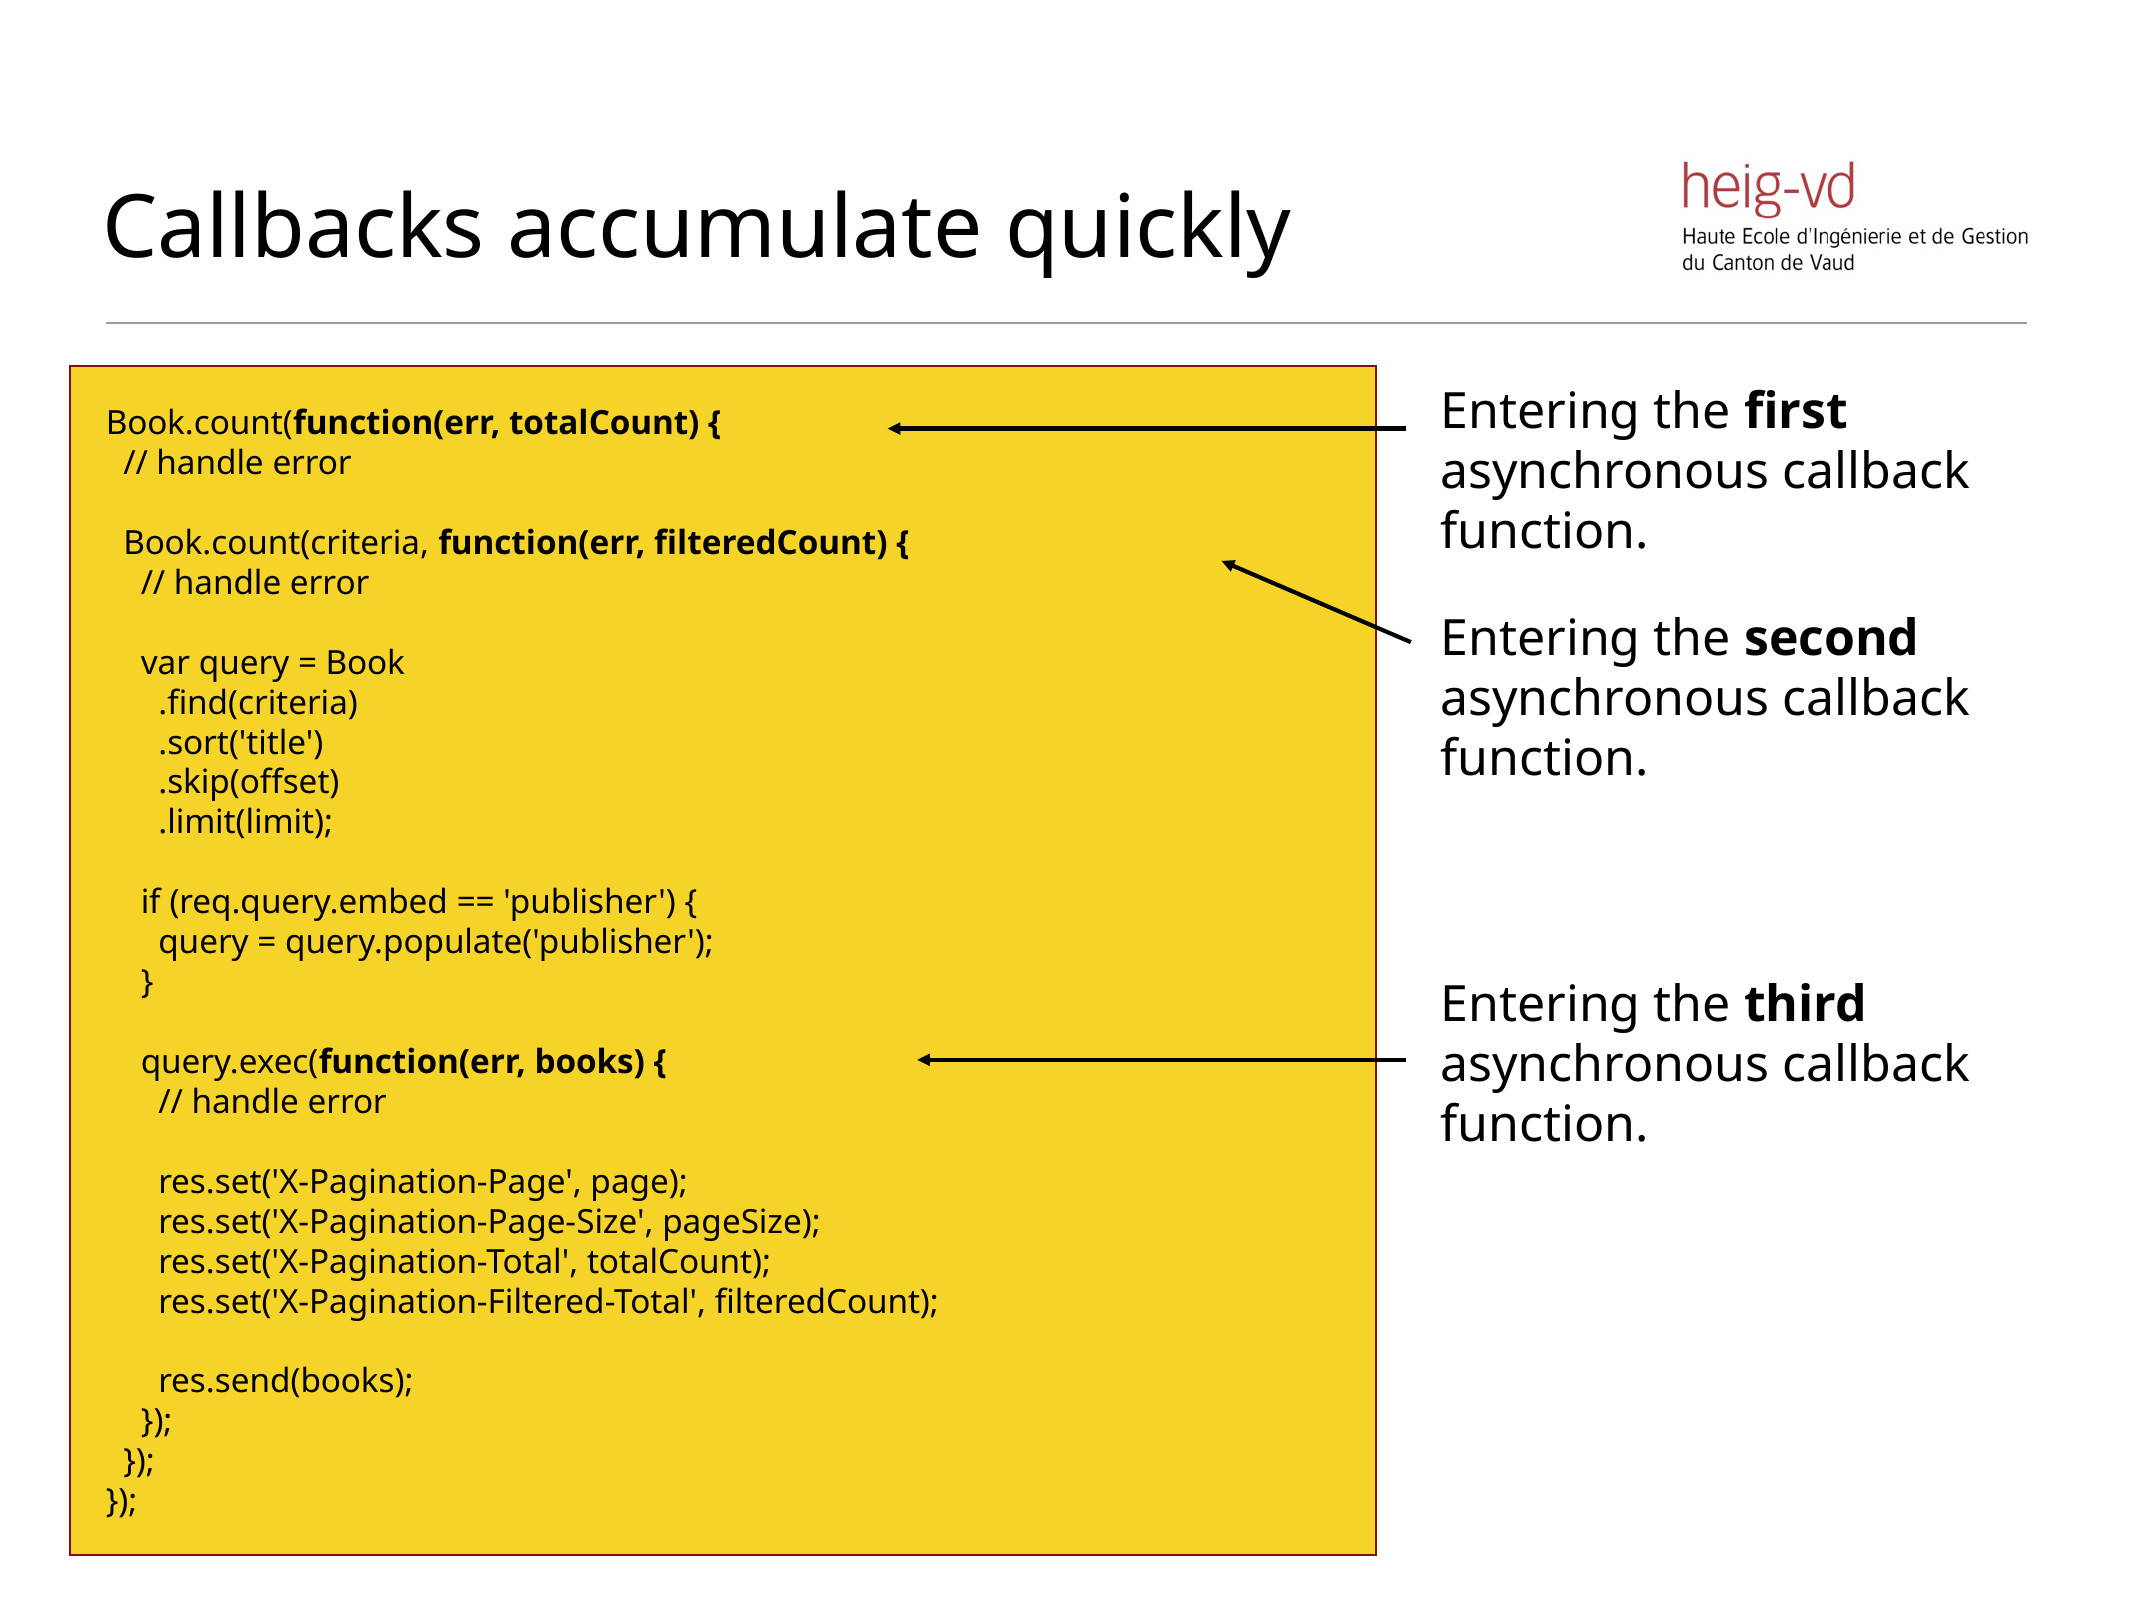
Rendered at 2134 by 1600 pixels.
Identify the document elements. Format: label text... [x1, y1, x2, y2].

text_box Entering the first asynchronous callback function. [1432, 369, 2085, 567]
text_box Entering the third asynchronous callback function. [1432, 963, 2085, 1161]
title Callbacks accumulate quickly [93, 54, 2040, 284]
text_box Book.count(function(err, totalCount) { // handle error Book.count(criteria, function(err, filteredCount) { // handle error var query = Book .find(criteria) .sort('title') .skip(offset) .limit(limit); if (req.query.embed == 'publisher') { query = query.populate('publisher'); } query.exec(function(err, books) { // handle error res.set('X-Pagination-Page', page); res.set('X-Pagination-Page-Size', pageSize); res.set('X-Pagination-Total', totalCount); res.set('X-Pagination-Filtered-Total', filteredCount); res.send(books); }); }); }); [70, 365, 1377, 1555]
text_box Entering the second asynchronous callback function. [1432, 596, 2085, 794]
